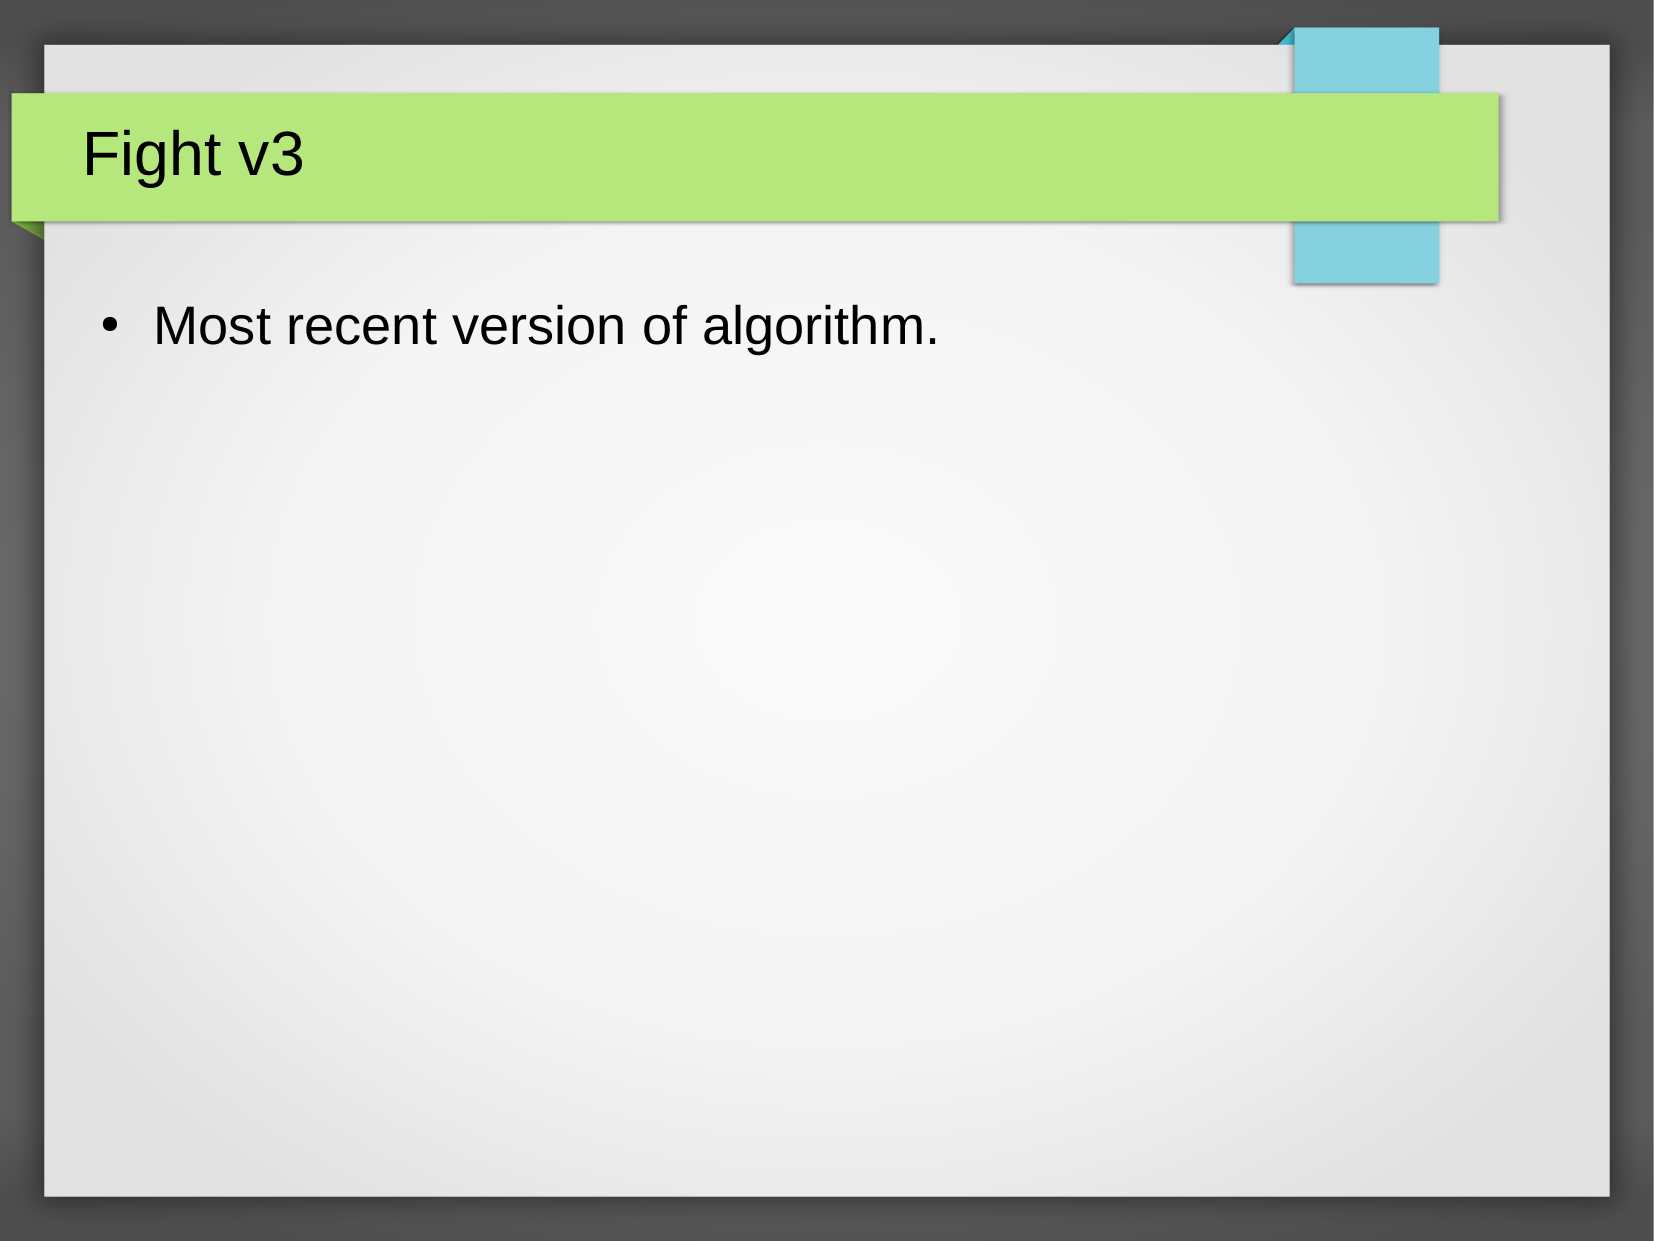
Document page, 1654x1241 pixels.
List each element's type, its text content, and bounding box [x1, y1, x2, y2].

title Fight v3 [82, 94, 1264, 213]
list Most recent version of algorithm. [82, 295, 1571, 1015]
picture [0, 0, 1654, 1241]
